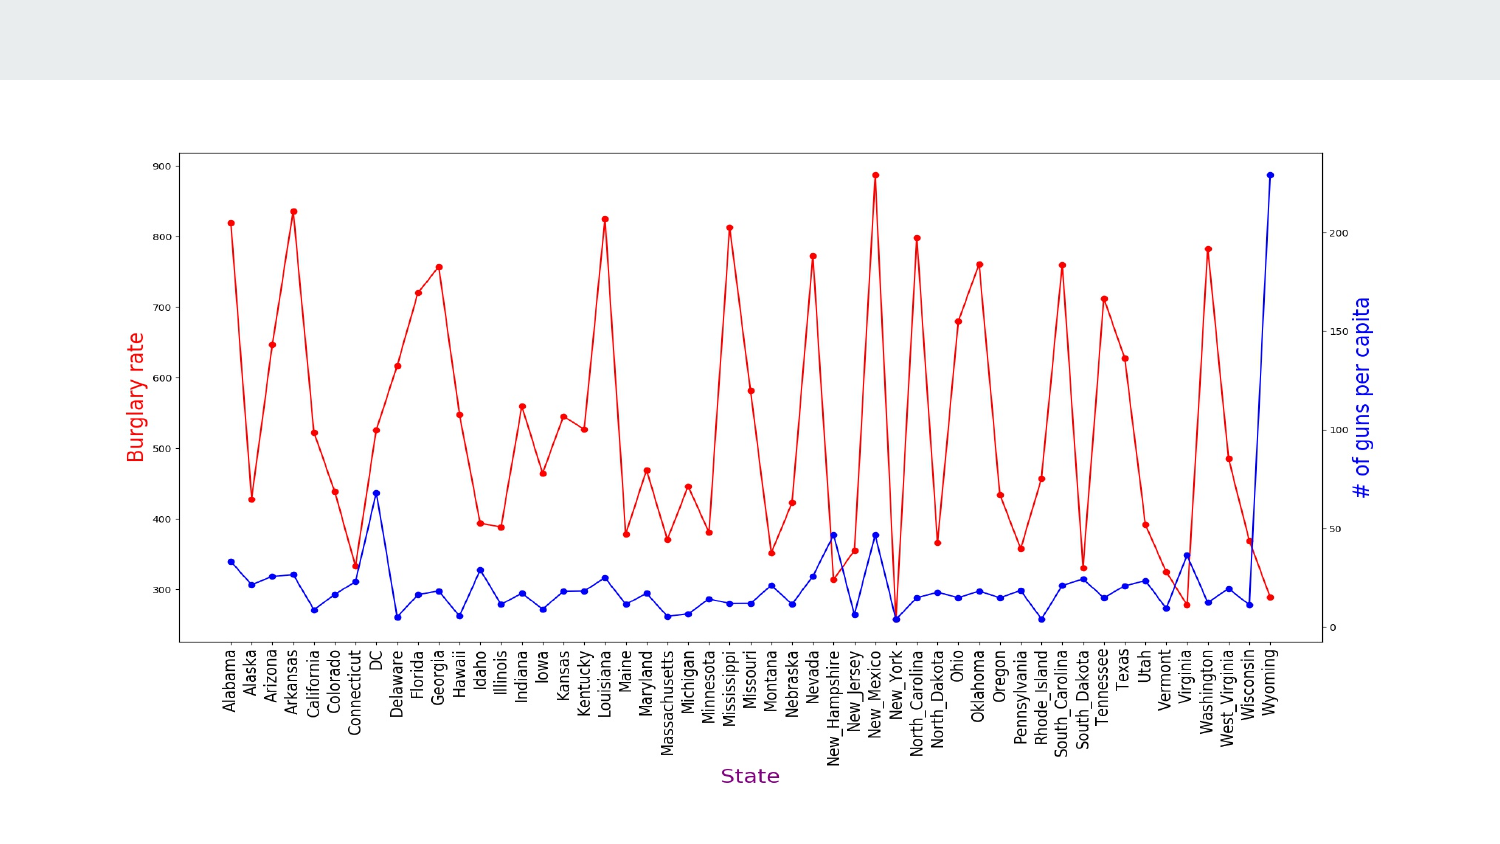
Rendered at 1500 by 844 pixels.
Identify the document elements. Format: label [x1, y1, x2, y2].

picture [119, 146, 1381, 793]
